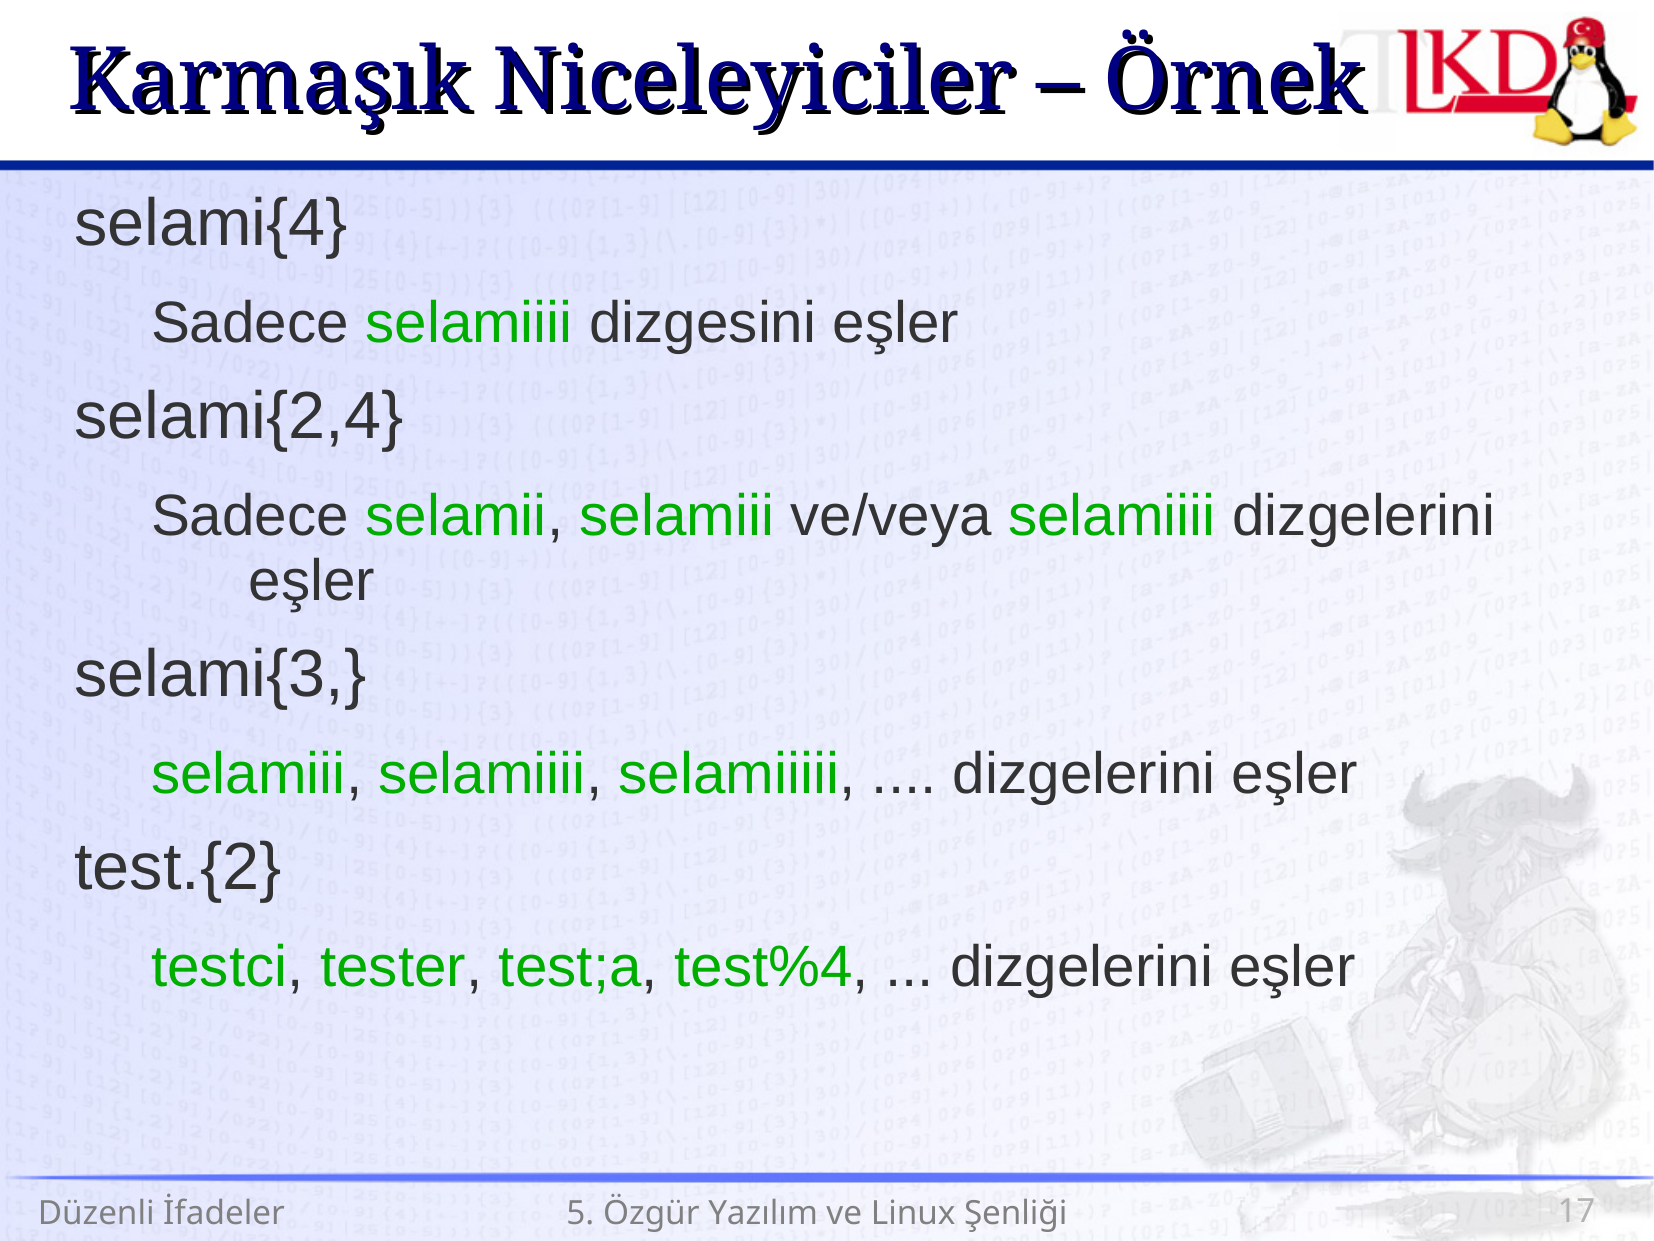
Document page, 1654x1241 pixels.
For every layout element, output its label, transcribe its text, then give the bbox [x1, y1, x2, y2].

title Karmaşık Niceleyiciler – Örnek [67, 13, 1399, 138]
picture [0, 0, 1654, 1241]
list selami{4} Sadece selamiiii dizgesini eşler selami{2,4} Sadece selamii, selamiii ve/veya selamiiii dizgelerini eşler selami{3,} selamiii, selamiiii, selamiiiii, .... dizgelerini eşler test.{2} testci, tester, test;a, test%4, ... dizgelerini eşler [56, 185, 1595, 1127]
